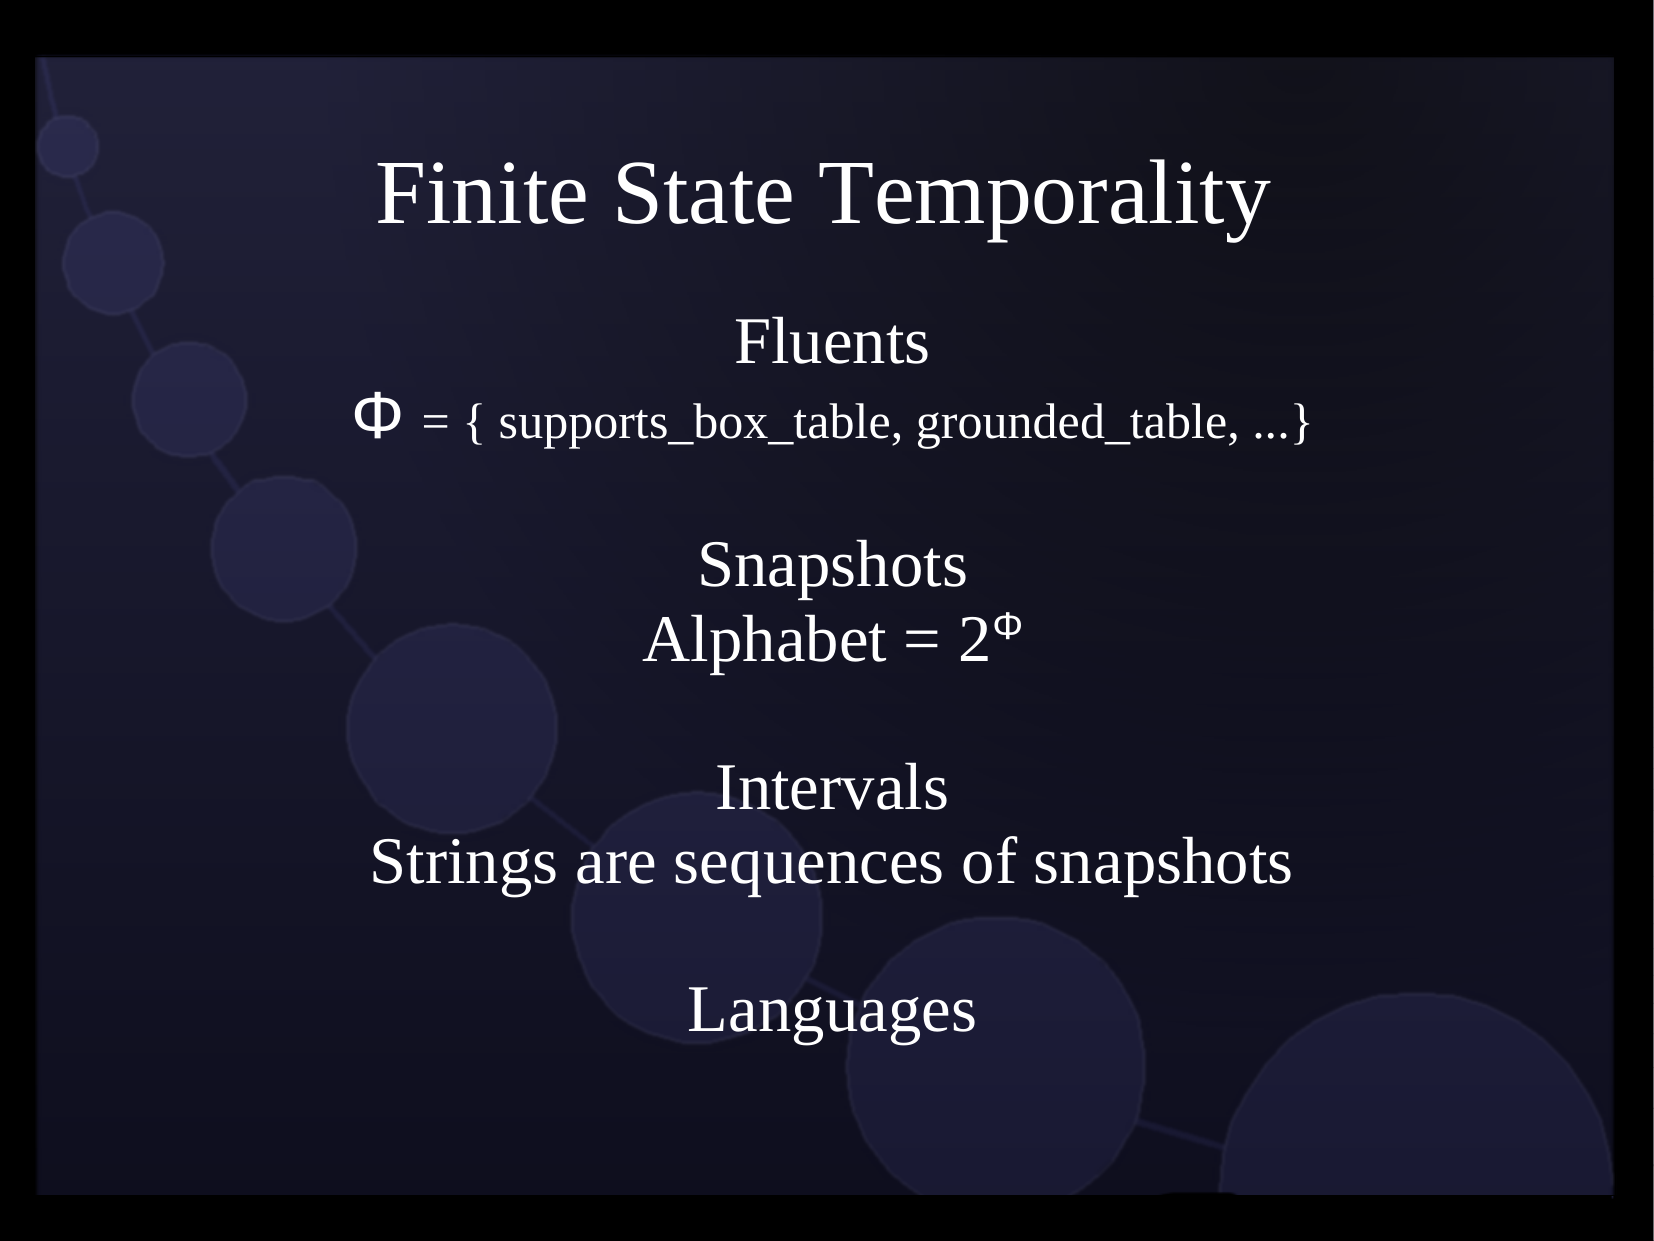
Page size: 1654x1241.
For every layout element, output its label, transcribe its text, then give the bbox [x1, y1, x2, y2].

picture [0, 0, 1654, 1241]
subtitle Fluents Φ = { supports_box_table, grounded_table, ...} Snapshots Alphabet = 2Φ Intervals Strings are sequences of snapshots Languages [109, 281, 1522, 1217]
title Finite State Temporality [118, 88, 1531, 296]
